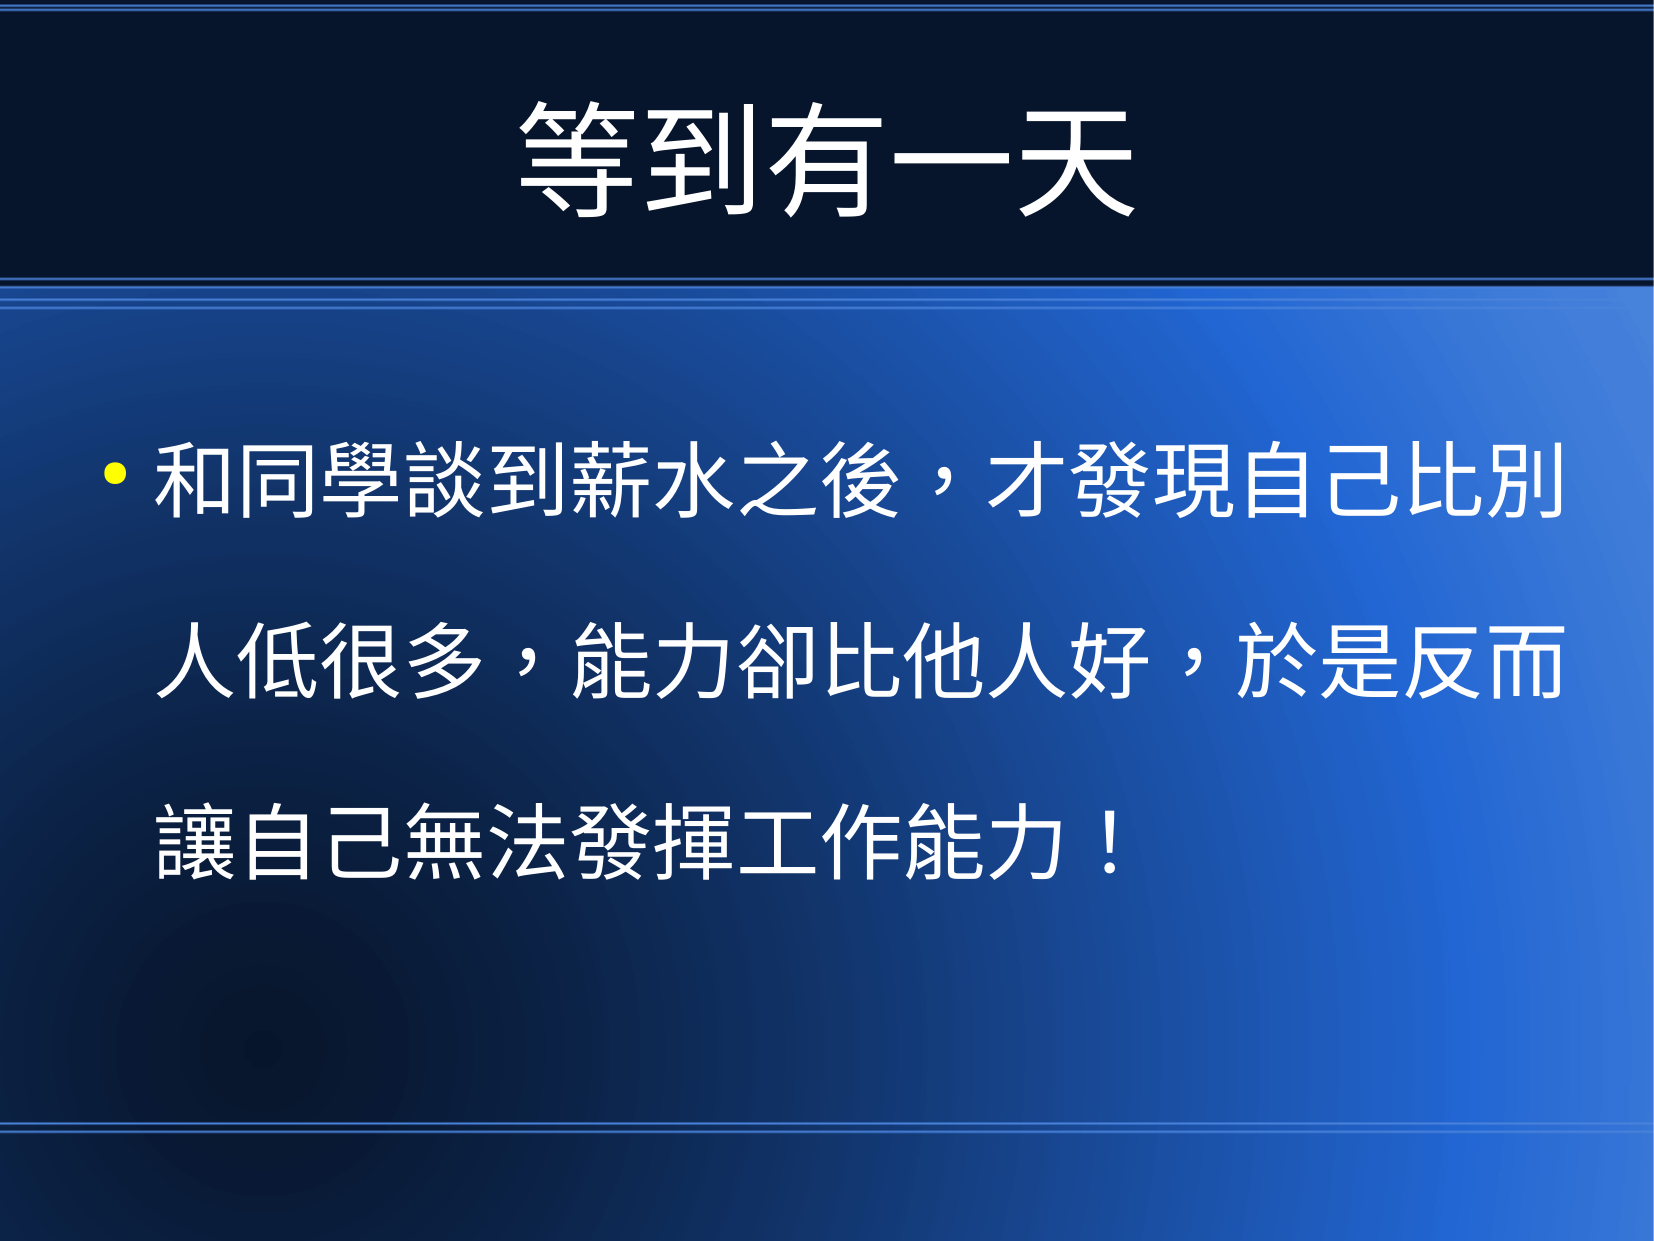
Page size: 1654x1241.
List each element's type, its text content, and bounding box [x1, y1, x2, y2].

title 等到有一天 [82, 49, 1571, 257]
list 和同學談到薪水之後，才發現自己比別人低很多，能力卻比他人好，於是反而讓自己無法發揮工作能力！ [82, 355, 1571, 1241]
picture [0, 0, 1654, 1241]
